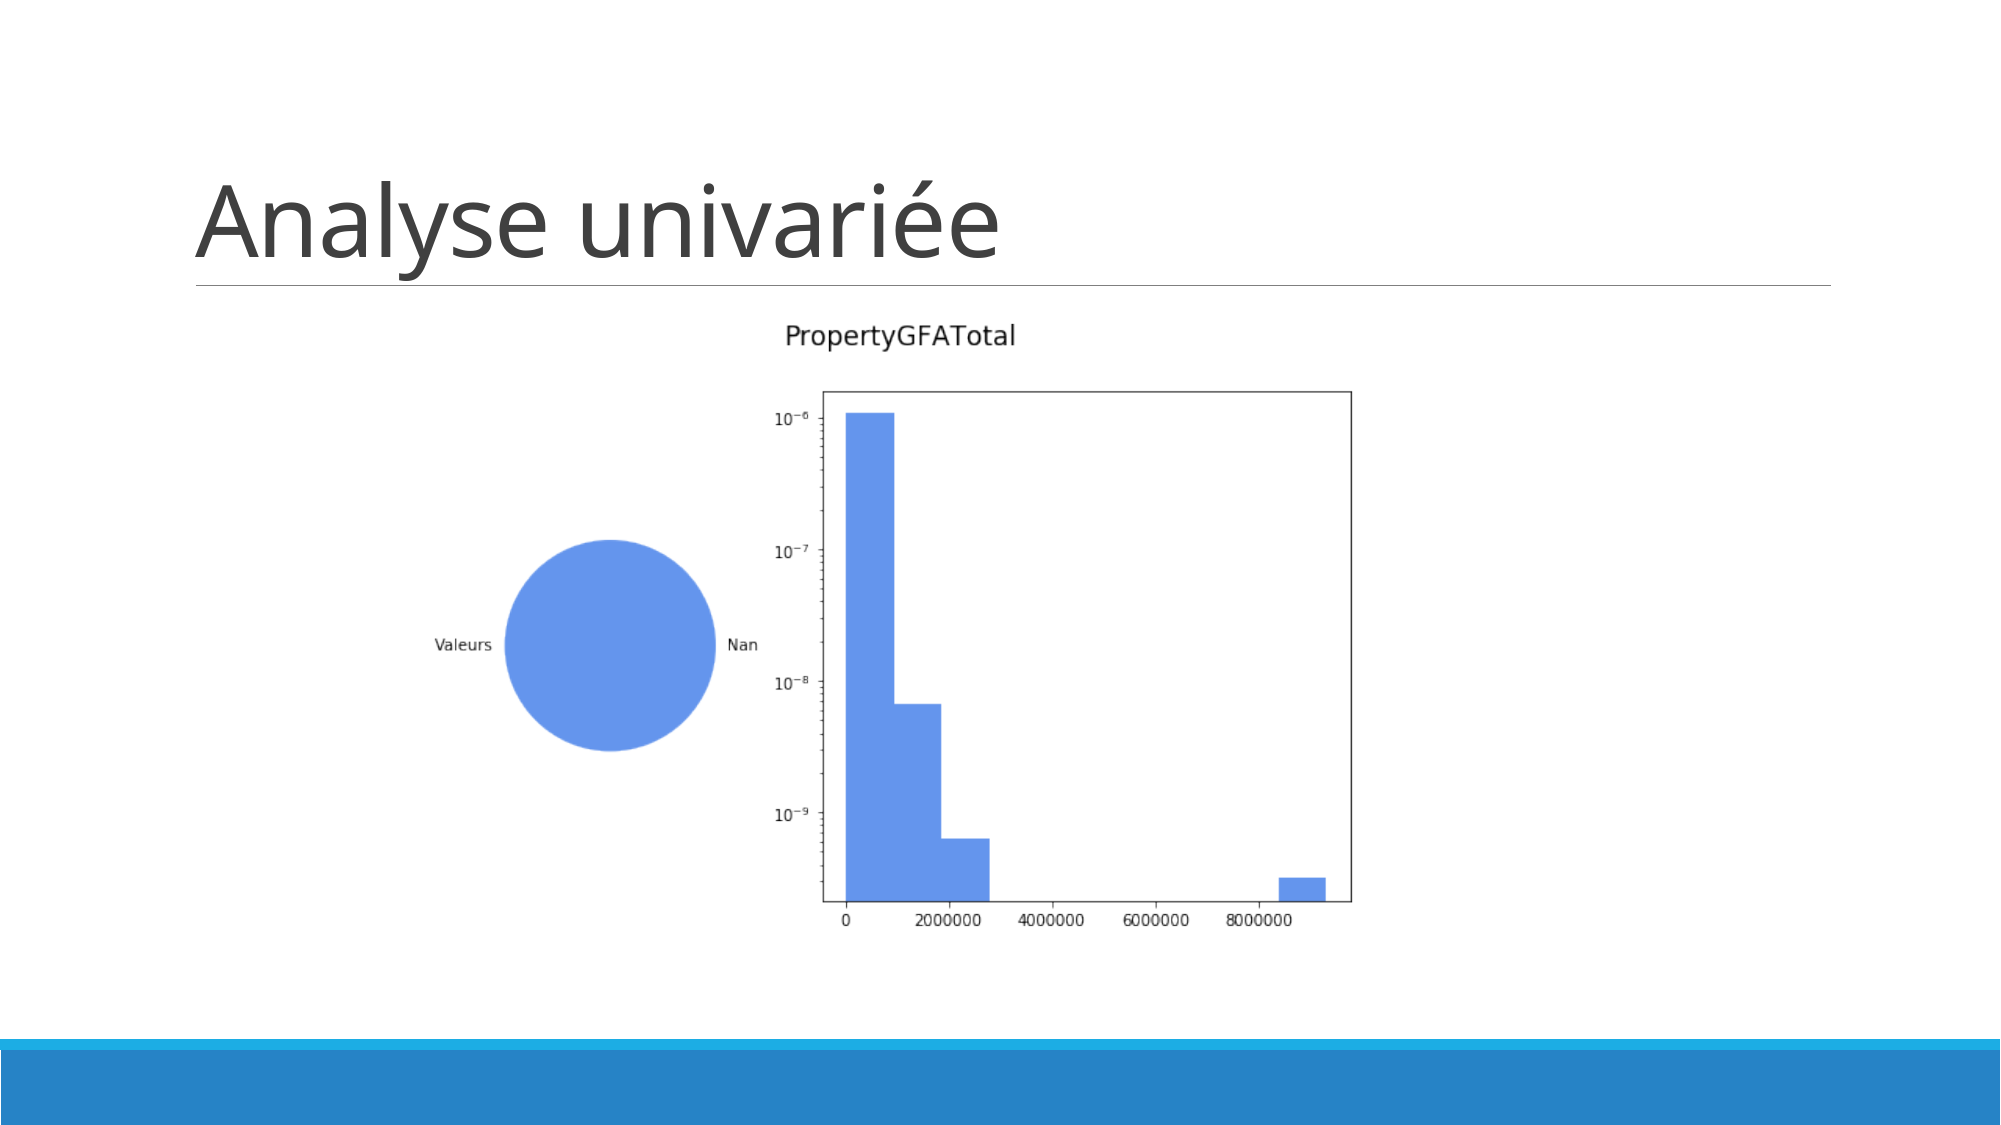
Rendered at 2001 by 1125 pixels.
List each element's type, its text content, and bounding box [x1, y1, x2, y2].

title Analyse univariée [180, 47, 1831, 286]
picture [424, 313, 1362, 939]
